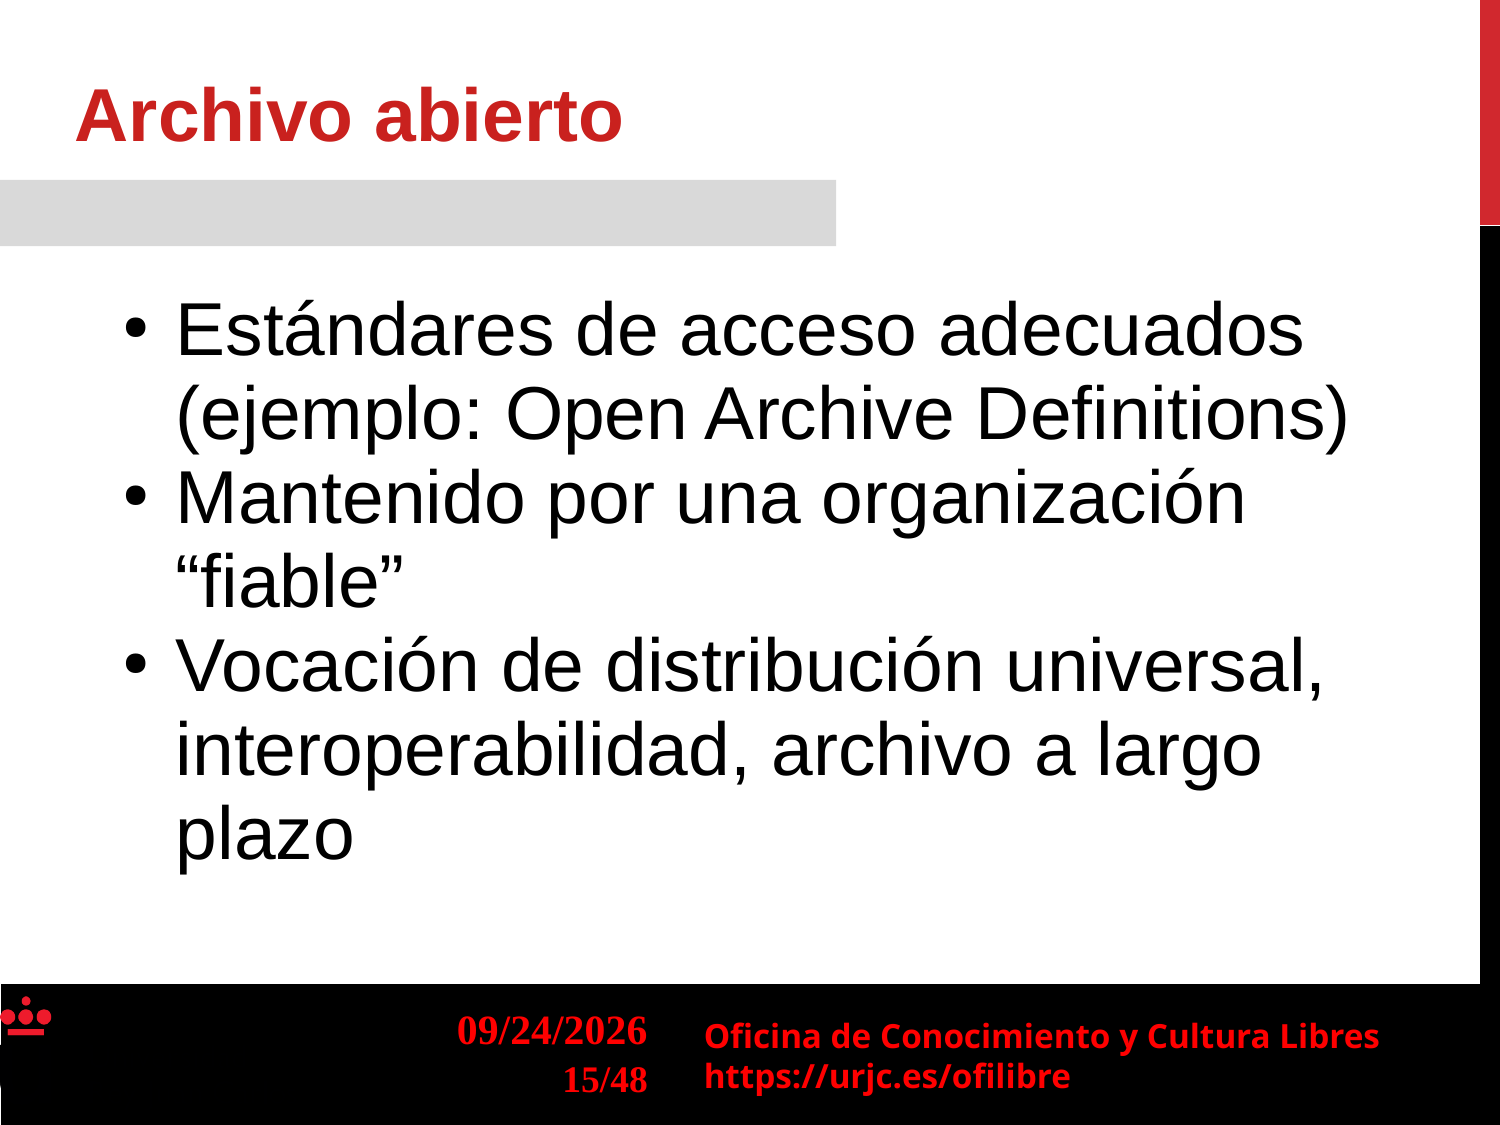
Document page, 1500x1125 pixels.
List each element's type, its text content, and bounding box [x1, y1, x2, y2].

title [75, 15, 1425, 172]
text_box Archivo abierto [60, 66, 691, 249]
text_box Estándares de acceso adecuados (ejemplo: Open Archive Definitions) Mantenido por una organización “fiable” Vocación de distribución universal, interoperabilidad, archivo a largo plazo [90, 280, 1381, 967]
